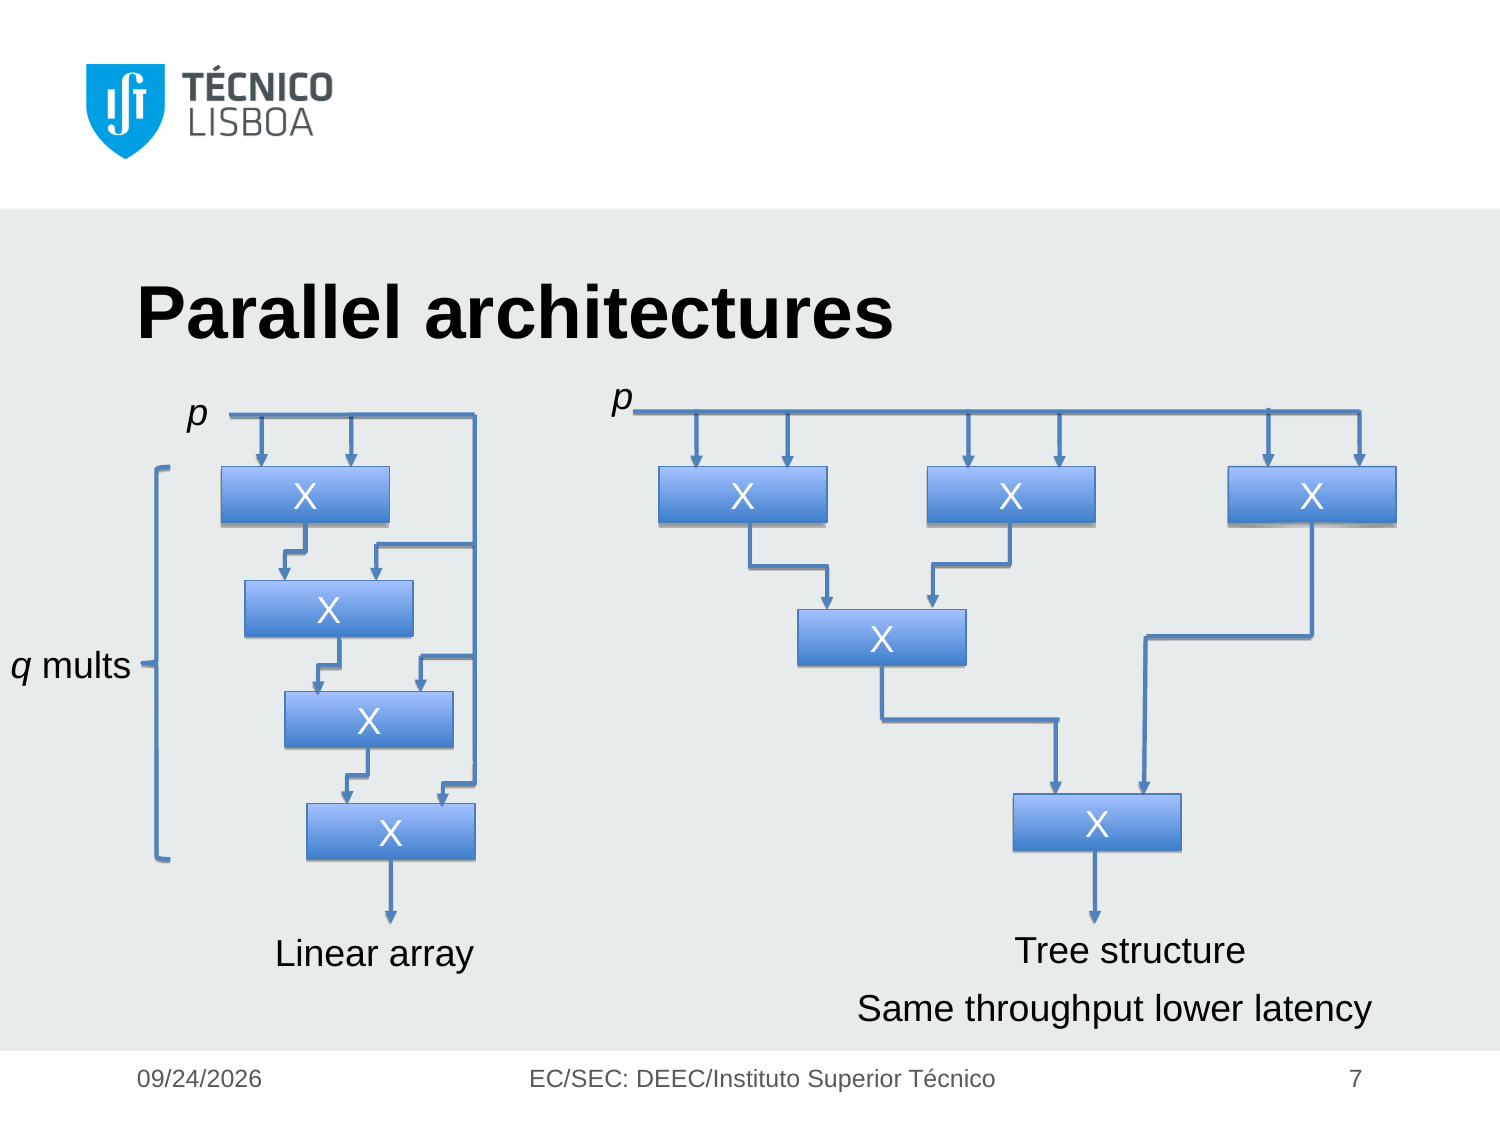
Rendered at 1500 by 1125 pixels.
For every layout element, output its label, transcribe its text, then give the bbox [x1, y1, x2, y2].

text_box Tree structure [999, 918, 1261, 977]
text_box X [307, 803, 475, 860]
text_box p [172, 380, 223, 440]
text_box X [1013, 794, 1182, 850]
title Parallel architectures [121, 237, 1378, 381]
text_box p [597, 364, 649, 425]
text_box X [245, 580, 413, 637]
text_box Same throughput lower latency [842, 977, 1388, 1037]
text_box Linear array [260, 921, 490, 982]
text_box X [927, 466, 1096, 523]
text_box X [285, 691, 453, 748]
text_box X [659, 466, 827, 523]
text_box X [1228, 466, 1397, 523]
text_box X [221, 466, 390, 523]
text_box q mults [0, 633, 147, 694]
picture [0, 0, 1500, 1125]
slide_number 11/05/2020 [121, 1052, 425, 1103]
text_box X [798, 609, 966, 666]
slide_number <number> [1077, 1052, 1378, 1103]
footer EC/SEC: DEEC/Instituto Superior Técnico [512, 1052, 1021, 1103]
